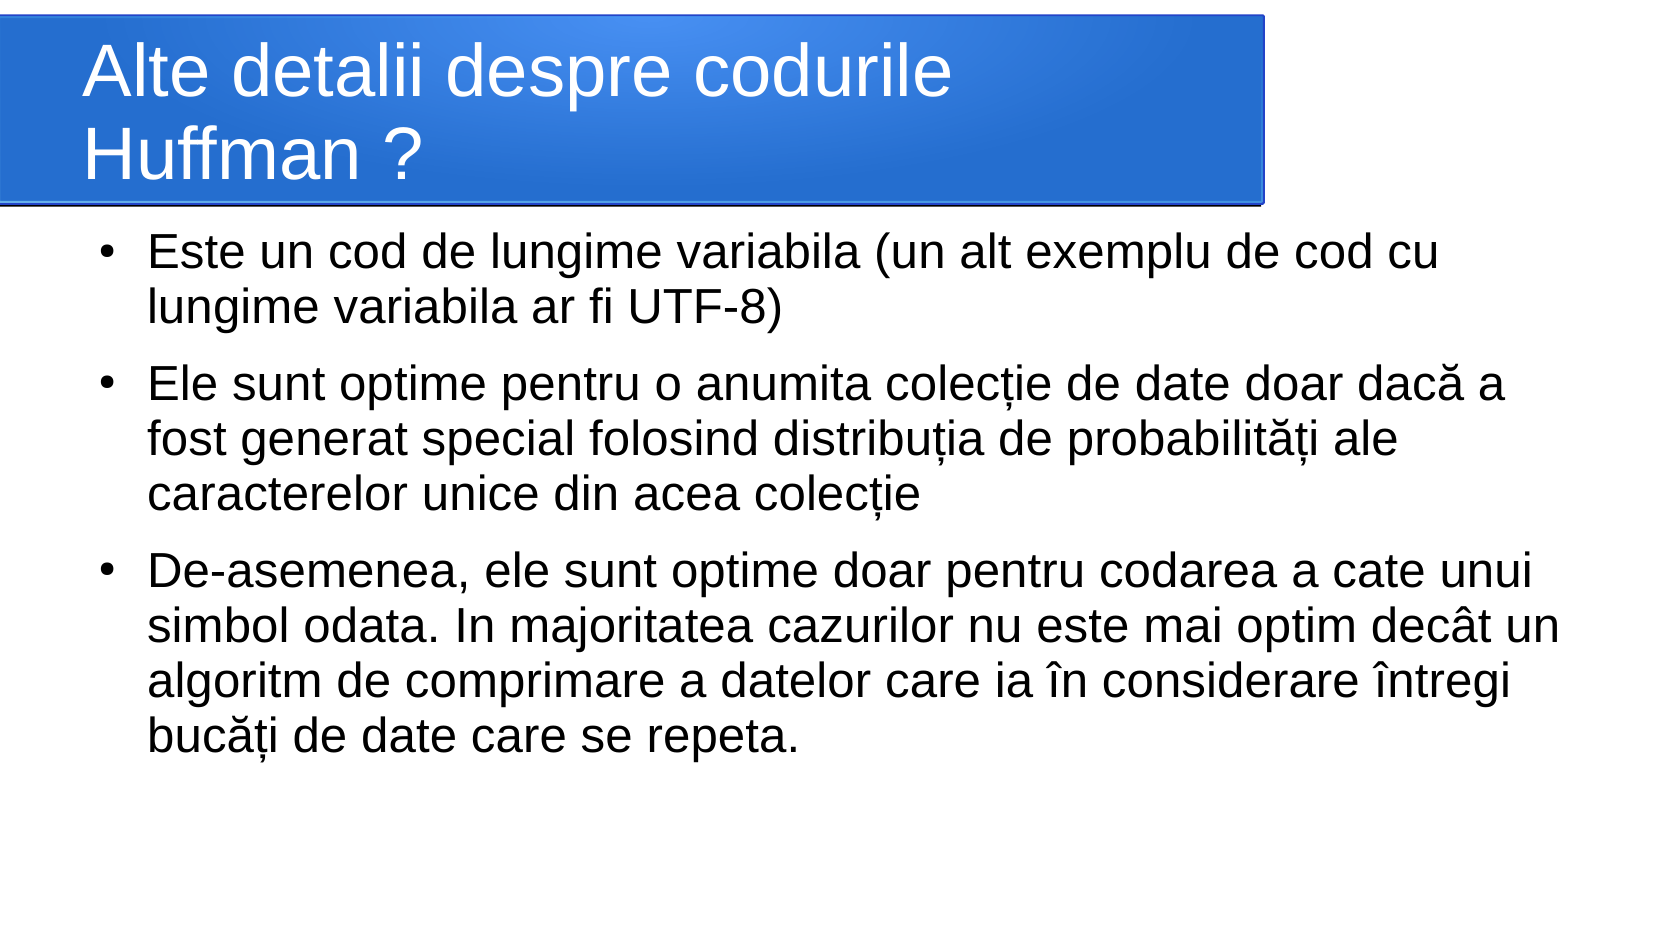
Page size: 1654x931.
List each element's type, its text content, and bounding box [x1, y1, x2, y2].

title Alte detalii despre codurile Huffman ? [82, 29, 1235, 196]
list Este un cod de lungime variabila (un alt exemplu de cod cu lungime variabila ar fi UTF-8) Ele sunt optime pentru o anumita colecție de date doar dacă a fost generat special folosind distribuția de probabilități ale caracterelor unice din acea colecție De-asemenea, ele sunt optime doar pentru codarea a cate unui simbol odata. In majoritatea cazurilor nu este mai optim decât un algoritm de comprimare a datelor care ia în considerare întregi bucăți de date care se repeta. [82, 224, 1571, 764]
